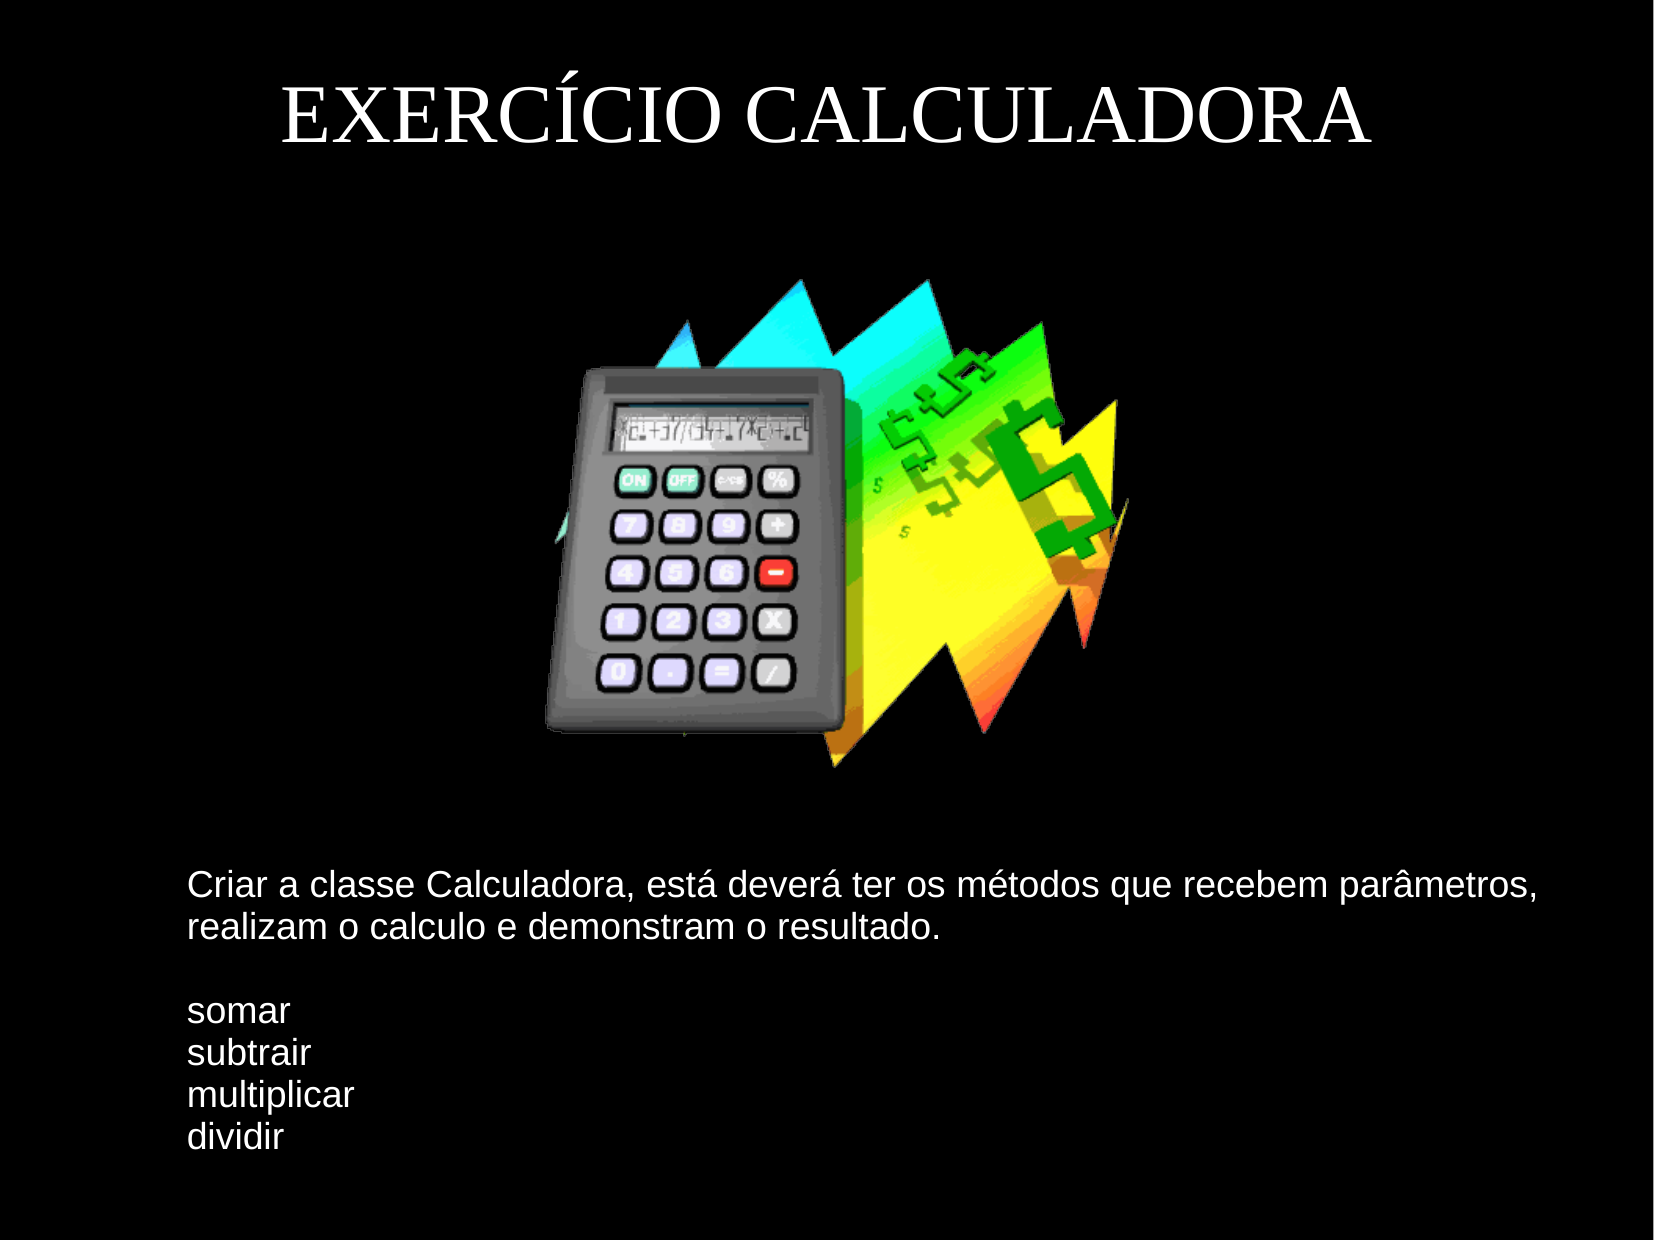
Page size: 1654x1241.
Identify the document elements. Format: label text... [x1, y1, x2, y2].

picture [535, 253, 1146, 782]
text_box Criar a classe Calculadora, está deverá ter os métodos que recebem parâmetros, realizam o calculo e demonstram o resultado. somar subtrair multiplicar dividir [172, 856, 1555, 1162]
text_box EXERCÍCIO CALCULADORA [141, 60, 1513, 352]
